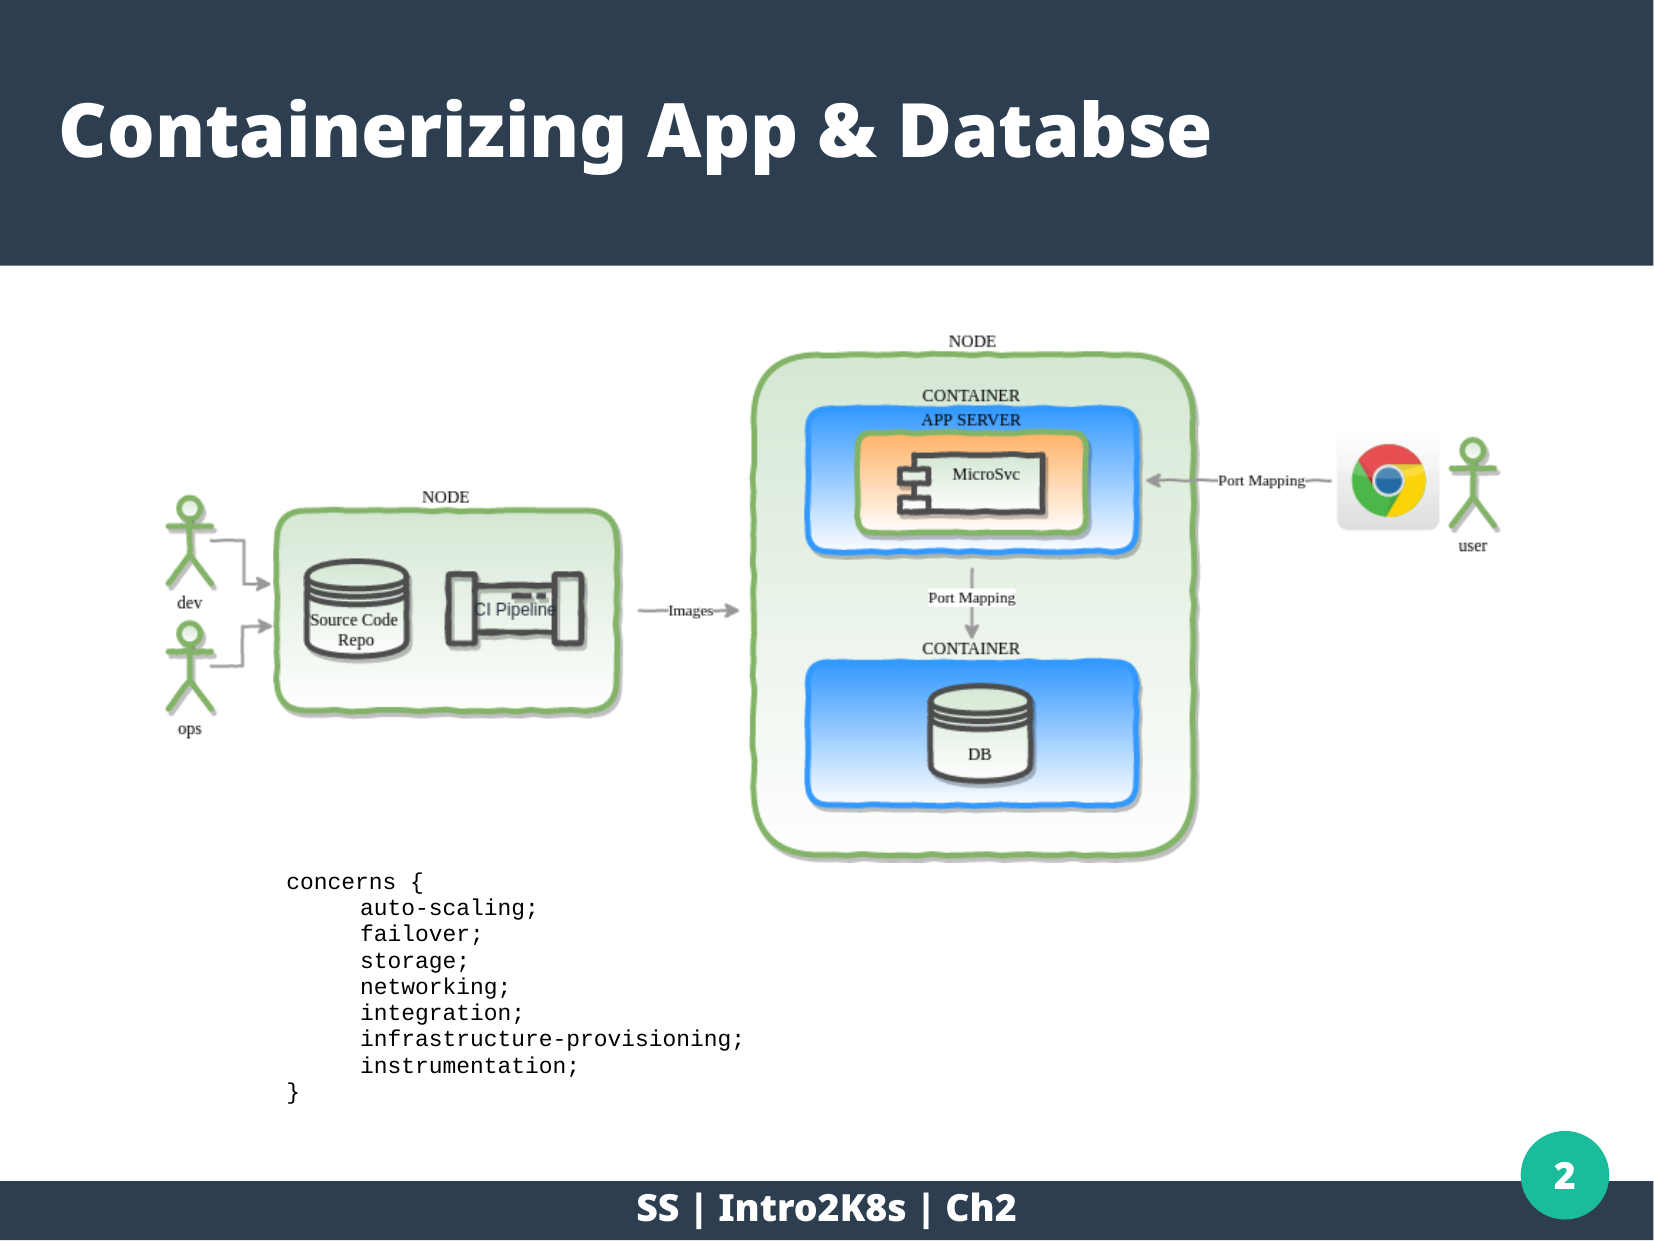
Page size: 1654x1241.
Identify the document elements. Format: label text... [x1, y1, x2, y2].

picture [165, 330, 1501, 863]
text_box concerns { auto-scaling; failover; storage; networking; integration; infrastructure-provisioning; instrumentation; } [271, 862, 761, 1114]
title Containerizing App & Databse [59, 49, 1595, 207]
